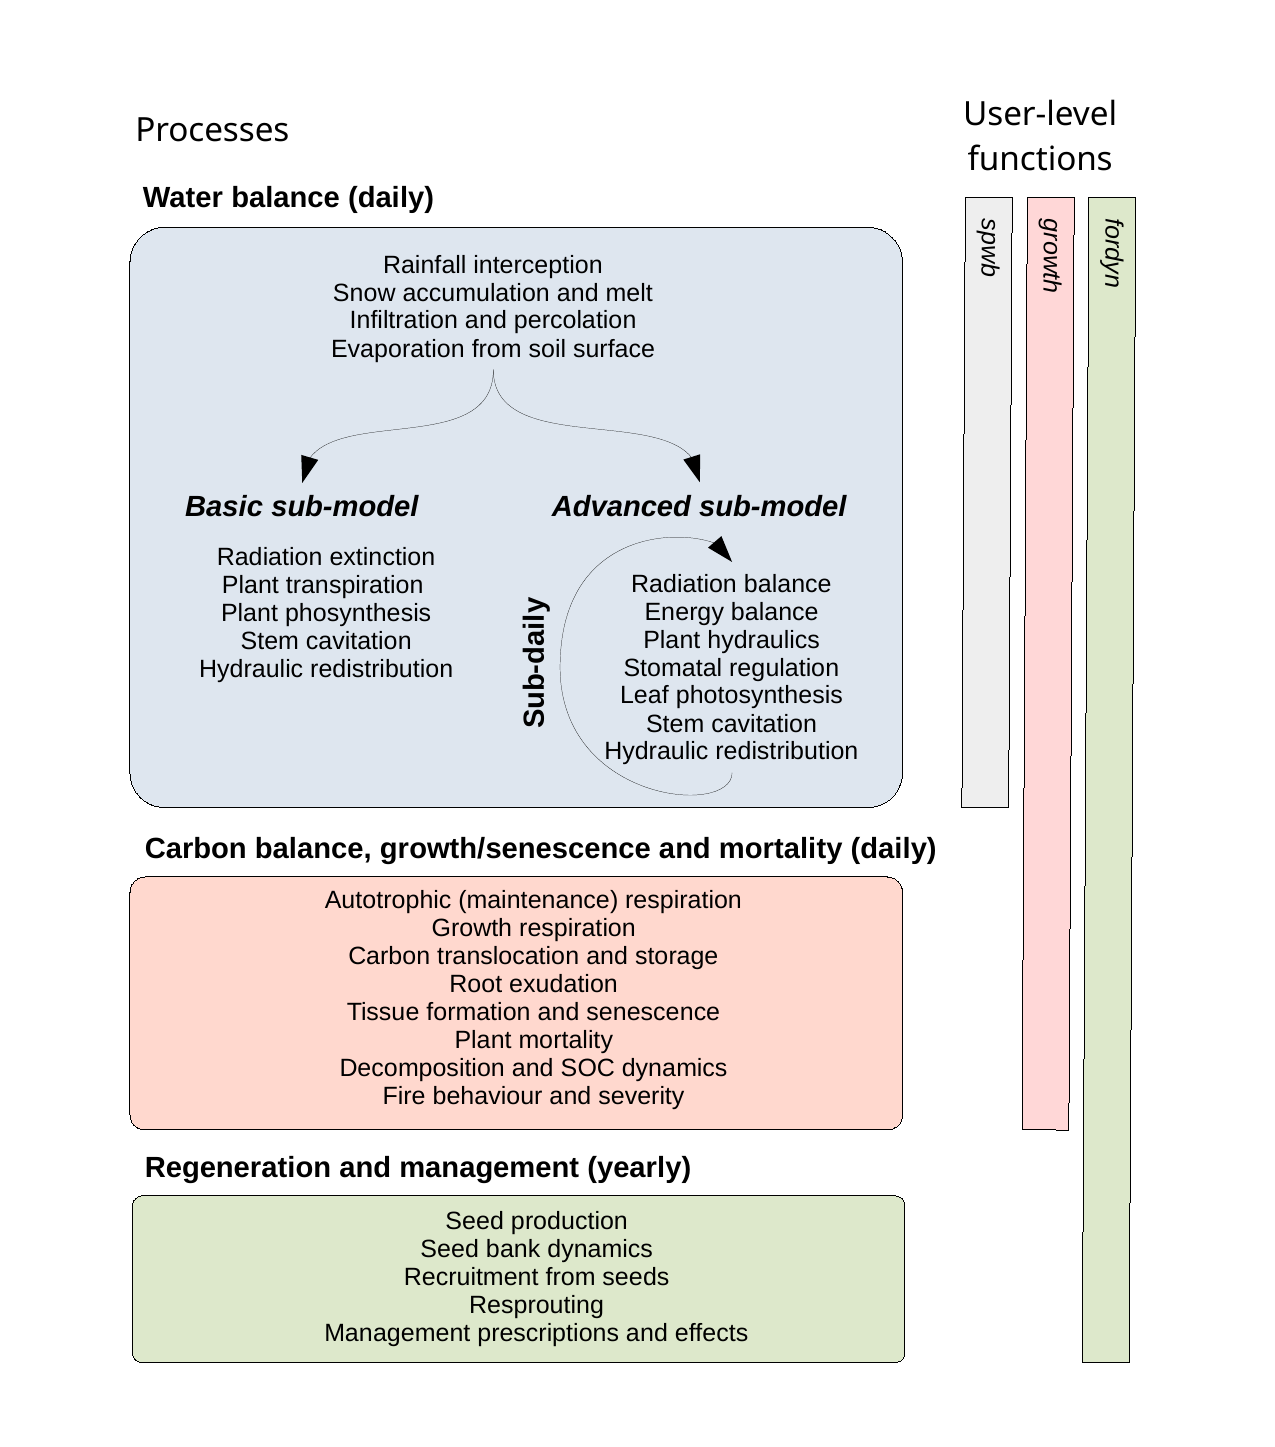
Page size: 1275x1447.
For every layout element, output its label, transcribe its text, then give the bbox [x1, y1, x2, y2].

text_box Processes [120, 98, 316, 159]
text_box Regeneration and management (yearly) [130, 1143, 708, 1192]
text_box [132, 1195, 905, 1363]
text_box Autotrophic (maintenance) respiration Growth respiration Carbon translocation and storage Root exudation Tissue formation and senescence Plant mortality Decomposition and SOC dynamics Fire behaviour and severity [310, 878, 780, 1118]
text_box fordyn [1082, 197, 1136, 1363]
text_box [129, 227, 903, 808]
text_box Water balance (daily) [128, 173, 450, 221]
text_box Seed production Seed bank dynamics Recruitment from seeds Resprouting Management prescriptions and effects [309, 1199, 765, 1354]
text_box Radiation extinction Plant transpiration Plant phosynthesis Stem cavitation Hydraulic redistribution [184, 535, 469, 691]
text_box growth [1022, 197, 1075, 1131]
text_box Sub-daily [509, 555, 570, 744]
text_box [129, 876, 903, 1130]
text_box Basic sub-model [170, 482, 435, 531]
text_box Rainfall interception Snow accumulation and melt Infiltration and percolation Evaporation from soil surface [316, 242, 671, 370]
text_box Radiation balance Energy balance Plant hydraulics Stomatal regulation Leaf photosynthesis Stem cavitation Hydraulic redistribution [589, 561, 875, 773]
text_box User-level functions [948, 82, 1144, 188]
text_box Carbon balance, growth/senescence and mortality (daily) [130, 824, 953, 873]
text_box Sub-daily [561, 611, 570, 713]
text_box spwb [961, 197, 1013, 808]
text_box Advanced sub-model [537, 482, 863, 530]
